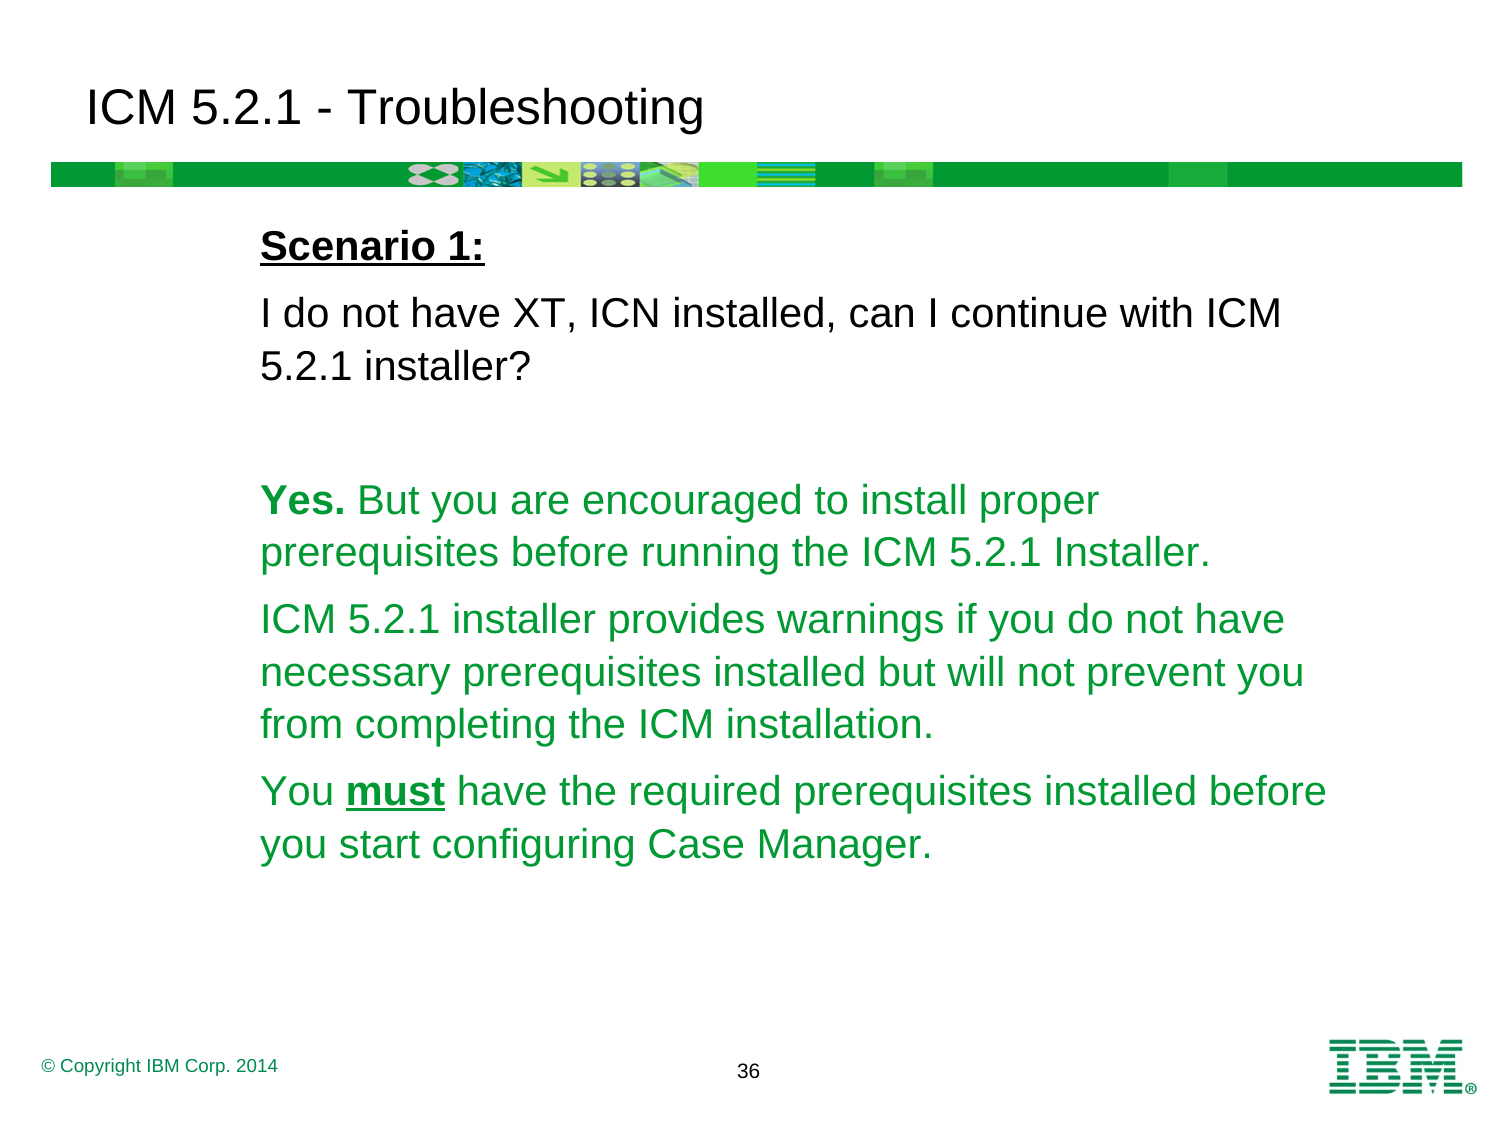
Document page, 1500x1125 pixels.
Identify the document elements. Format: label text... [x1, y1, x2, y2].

list Scenario 1: I do not have XT, ICN installed, can I continue with ICM 5.2.1 installer? Yes. But you are encouraged to install proper prerequisites before running the ICM 5.2.1 Installer. ICM 5.2.1 installer provides warnings if you do not have necessary prerequisites installed but will not prevent you from completing the ICM installation. You must have the required prerequisites installed before you start configuring Case Manager. [203, 216, 1341, 933]
picture [1327, 1037, 1479, 1096]
picture [50, 161, 1463, 189]
title ICM 5.2.1 - Troubleshooting [53, 69, 1239, 144]
